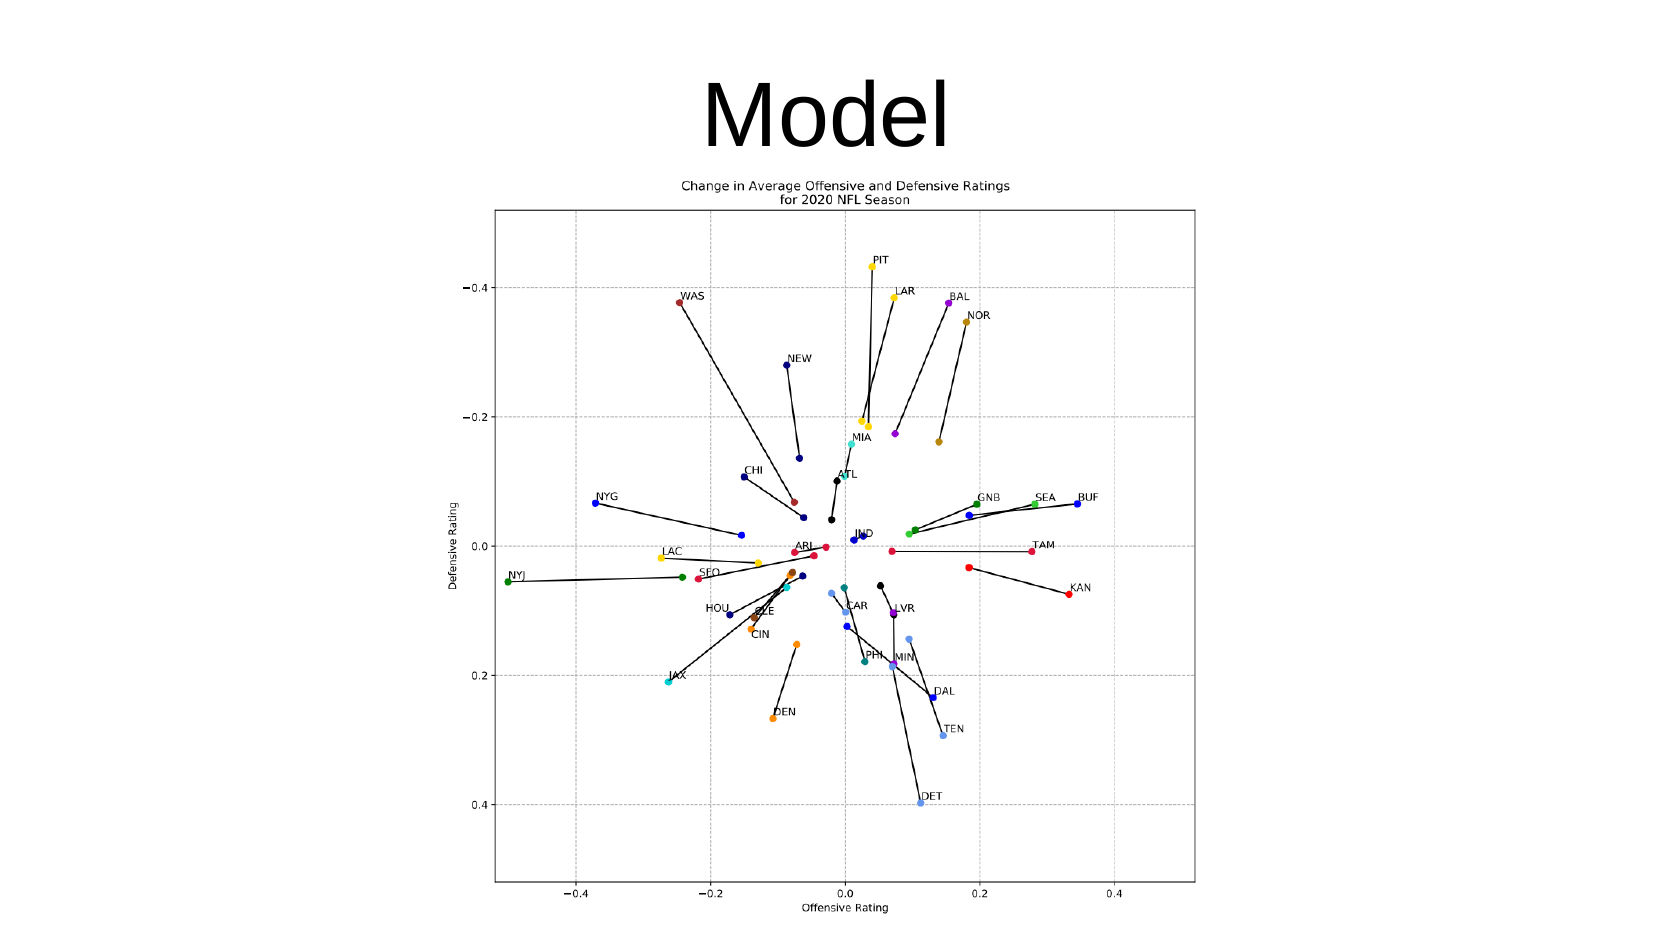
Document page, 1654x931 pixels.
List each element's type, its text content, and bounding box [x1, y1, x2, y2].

picture [437, 174, 1217, 928]
title Model [82, 37, 1571, 193]
